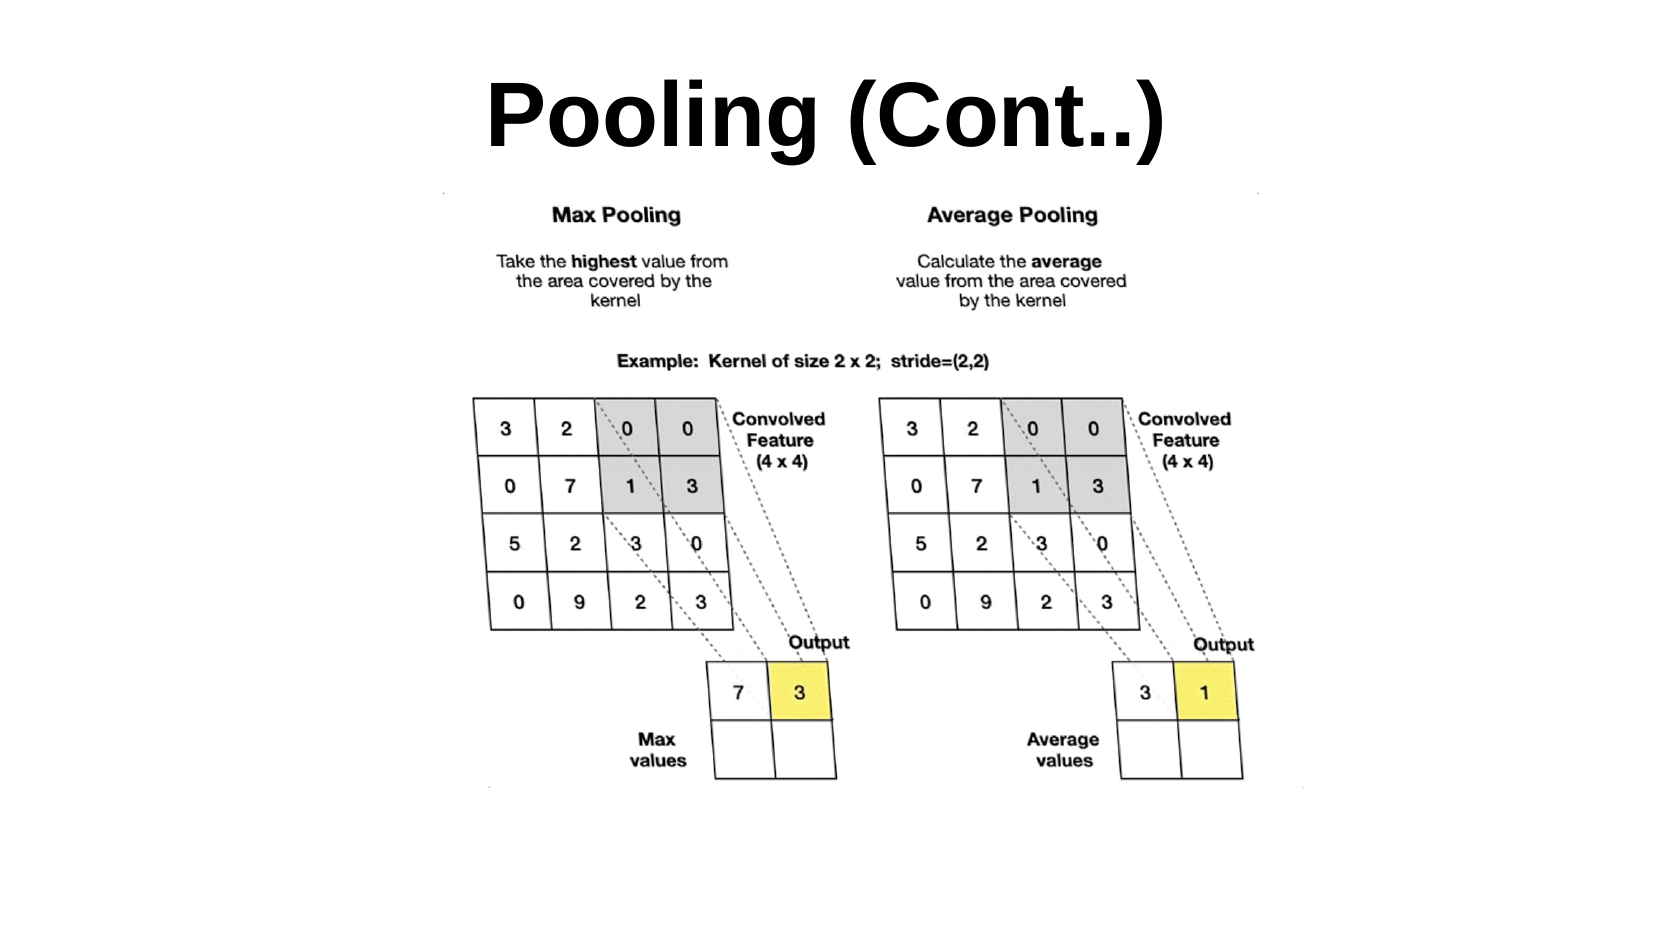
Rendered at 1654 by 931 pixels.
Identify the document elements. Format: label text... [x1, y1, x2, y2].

picture [442, 192, 1304, 788]
title Pooling (Cont..) [82, 37, 1571, 193]
